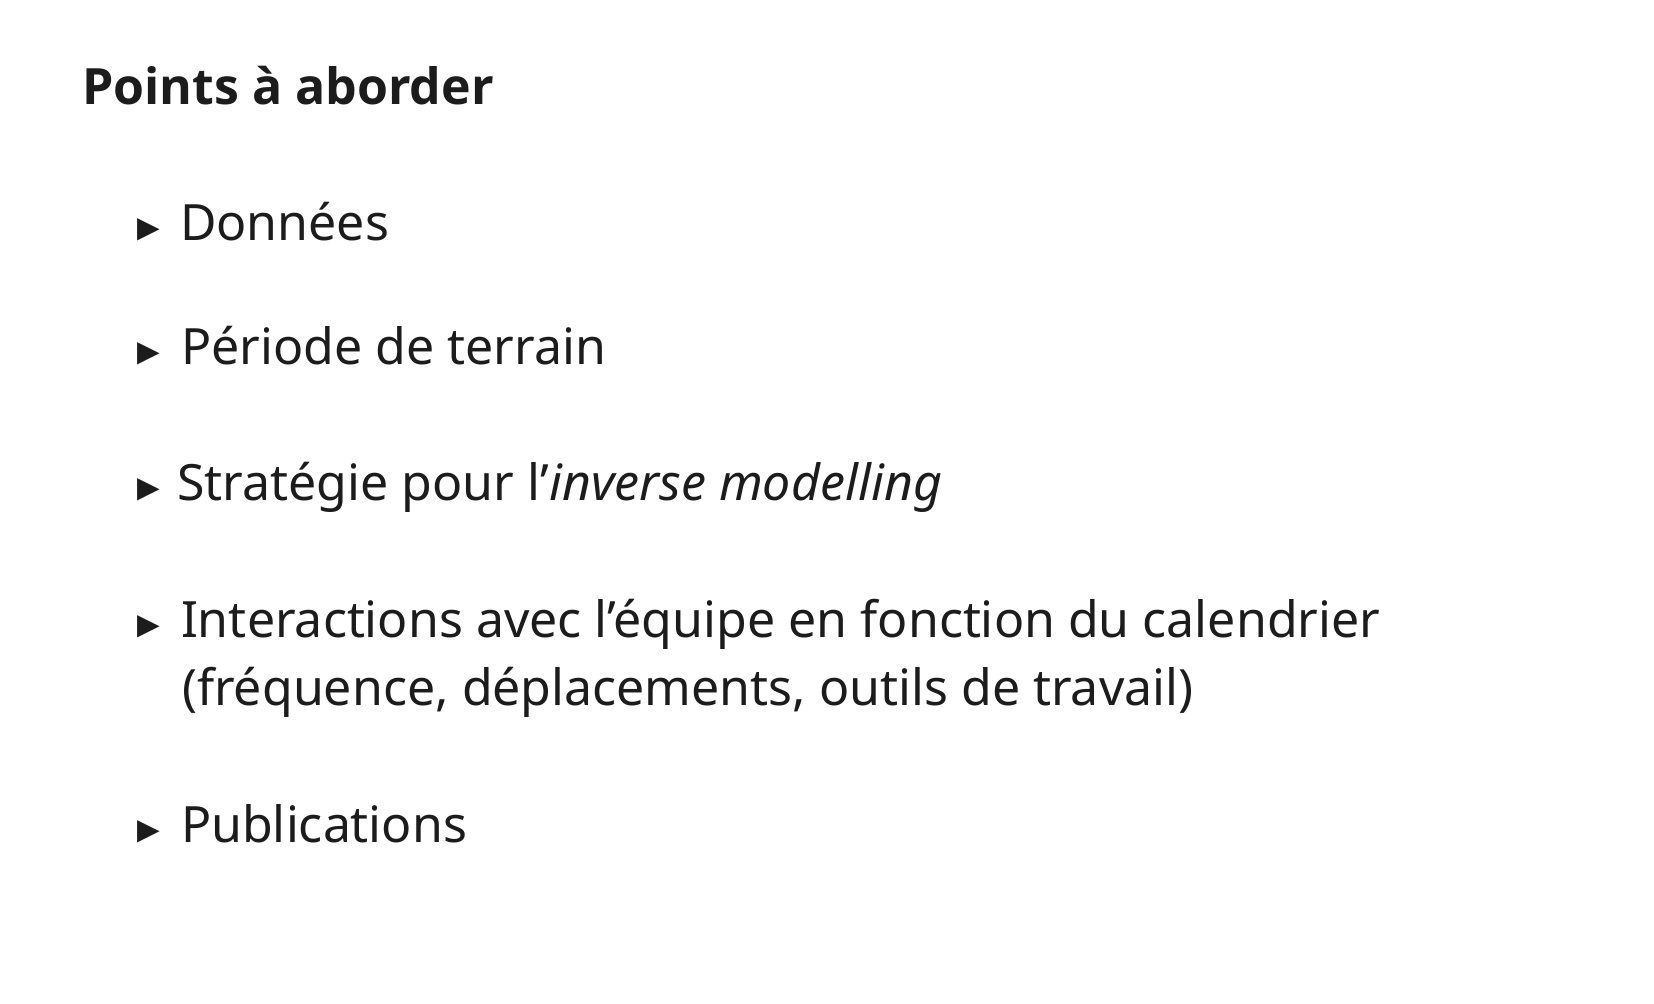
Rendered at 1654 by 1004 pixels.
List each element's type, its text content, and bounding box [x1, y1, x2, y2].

text_box Points à aborder [82, 51, 1571, 130]
text_box ► Données ► Période de terrain ► Stratégie pour l’inverse modelling ► Interactions avec l’équipe en fonction du calendrier (fréquence, déplacements, outils de travail) ► Publications [130, 186, 1571, 871]
